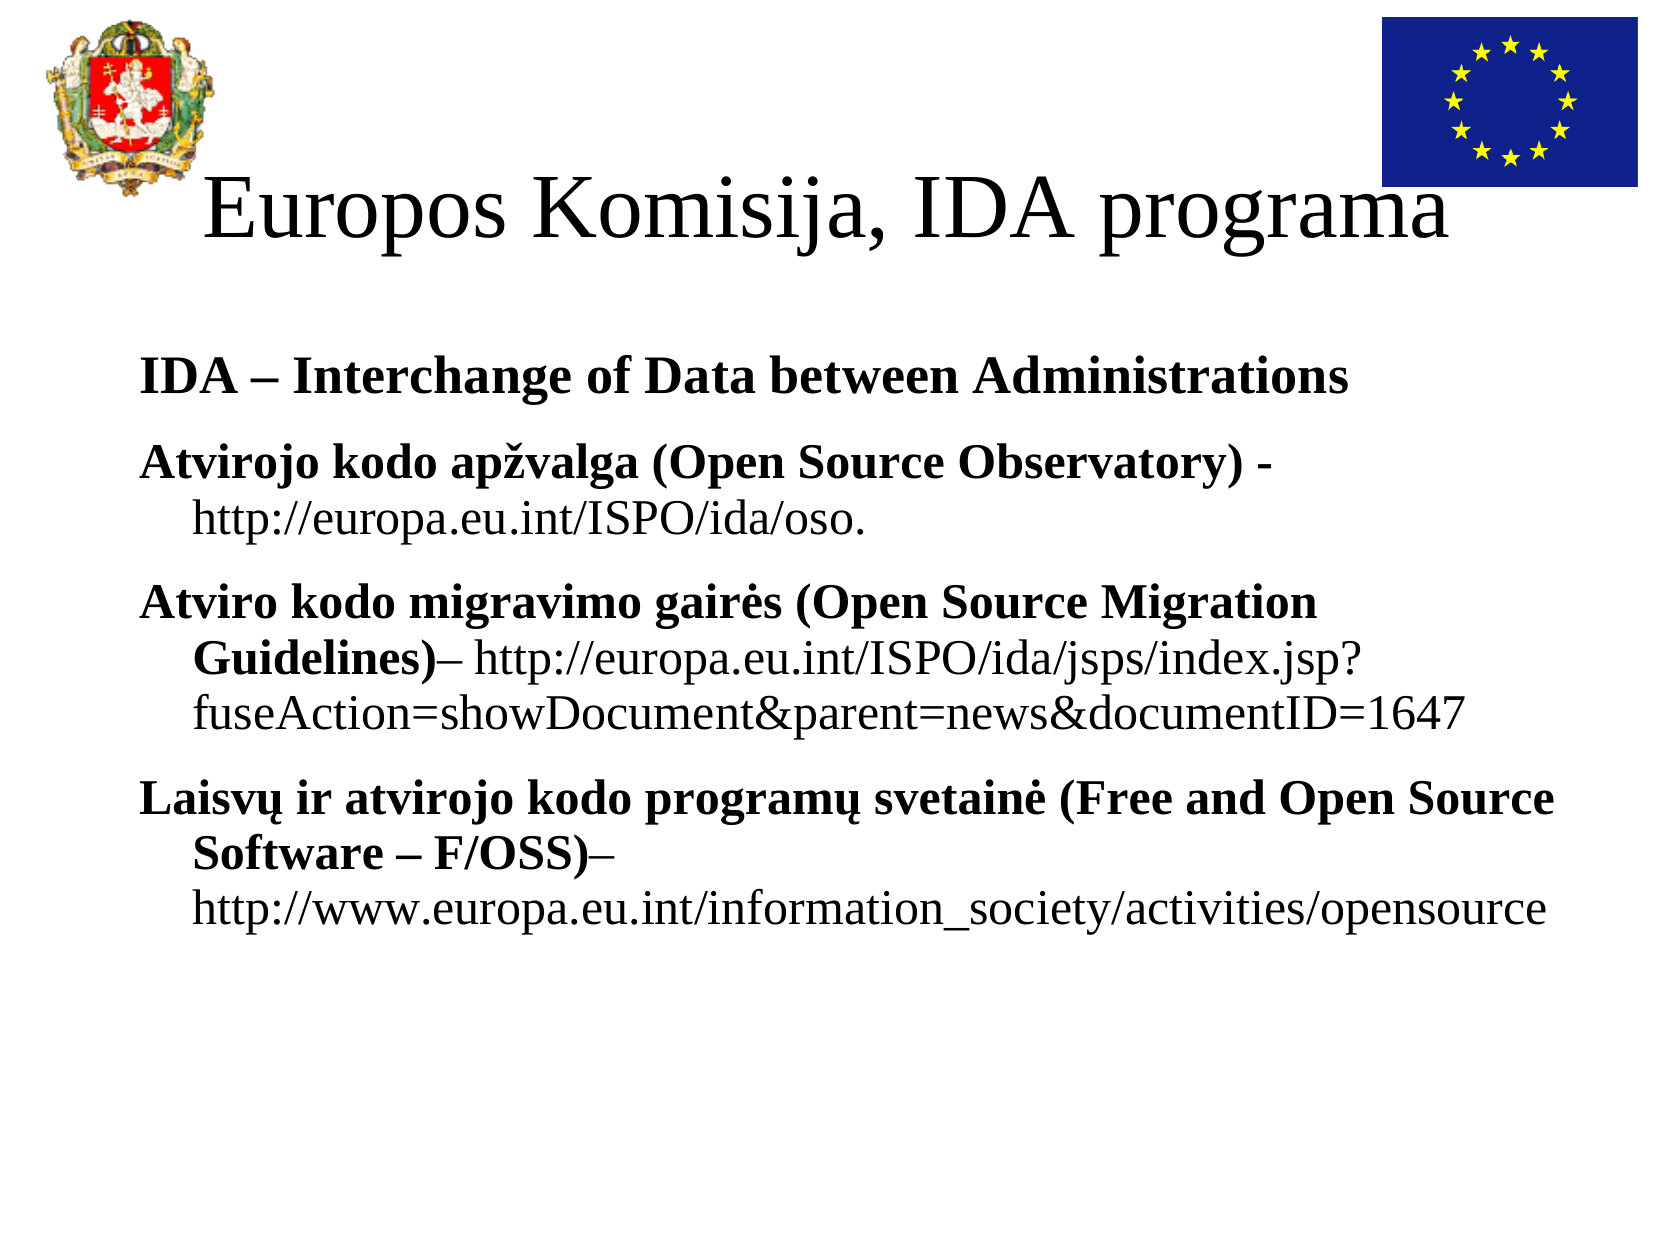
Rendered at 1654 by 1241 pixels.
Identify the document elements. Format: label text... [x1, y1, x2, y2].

picture [1382, 17, 1638, 187]
picture [0, 16, 271, 199]
title Europos Komisija, IDA programa [121, 102, 1534, 310]
list IDA – Interchange of Data between Administrations Atvirojo kodo apžvalga (Open Source Observatory) - http://europa.eu.int/ISPO/ida/oso. Atviro kodo migravimo gairės (Open Source Migration Guidelines)– http://europa.eu.int/ISPO/ida/jsps/index.jsp?fuseAction=showDocument&parent=news&documentID=1647 Laisvų ir atvirojo kodo programų svetainė (Free and Open Source Software – F/OSS)– http://www.europa.eu.int/information_society/activities/opensource [121, 344, 1582, 1149]
